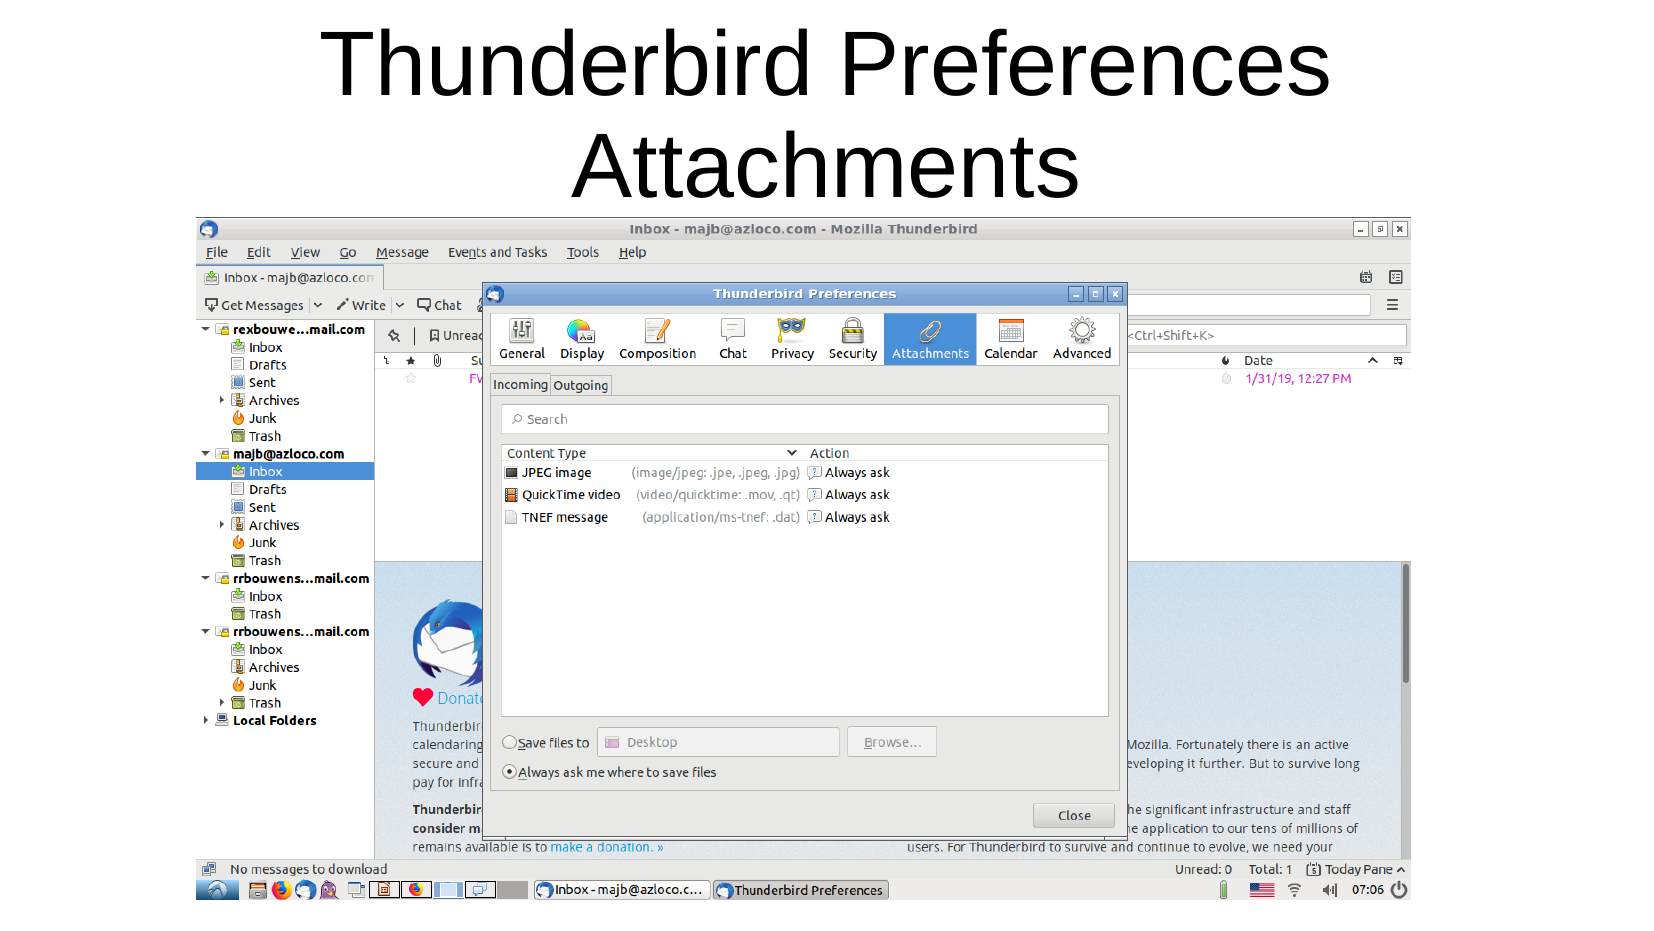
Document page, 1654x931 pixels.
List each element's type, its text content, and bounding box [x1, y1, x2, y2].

title Thunderbird Preferences Attachments [82, 12, 1571, 218]
picture [196, 217, 1411, 901]
